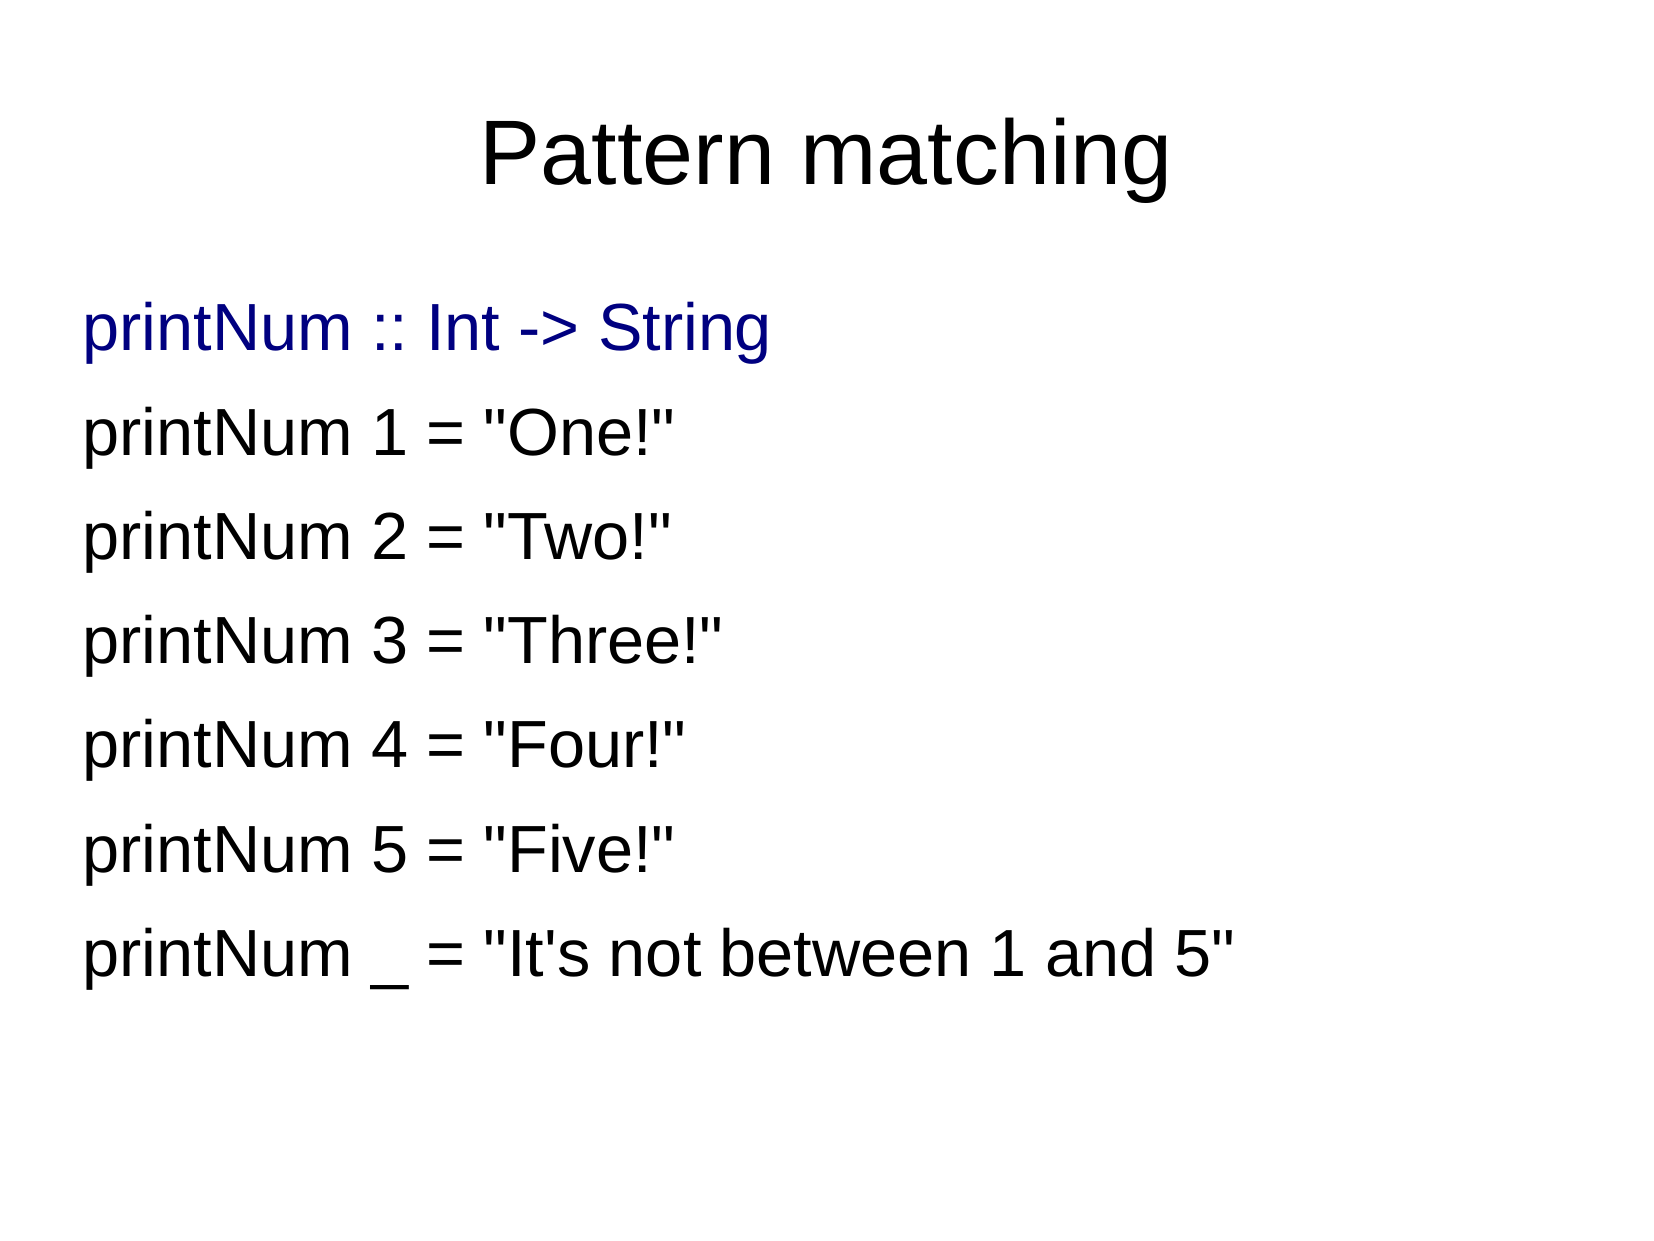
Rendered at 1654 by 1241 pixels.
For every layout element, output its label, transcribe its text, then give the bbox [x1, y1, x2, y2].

list printNum :: Int -> String printNum 1 = "One!" printNum 2 = "Two!" printNum 3 = "Three!" printNum 4 = "Four!" printNum 5 = "Five!" printNum _ = "It's not between 1 and 5" [82, 290, 1571, 1094]
title Pattern matching [82, 56, 1571, 250]
